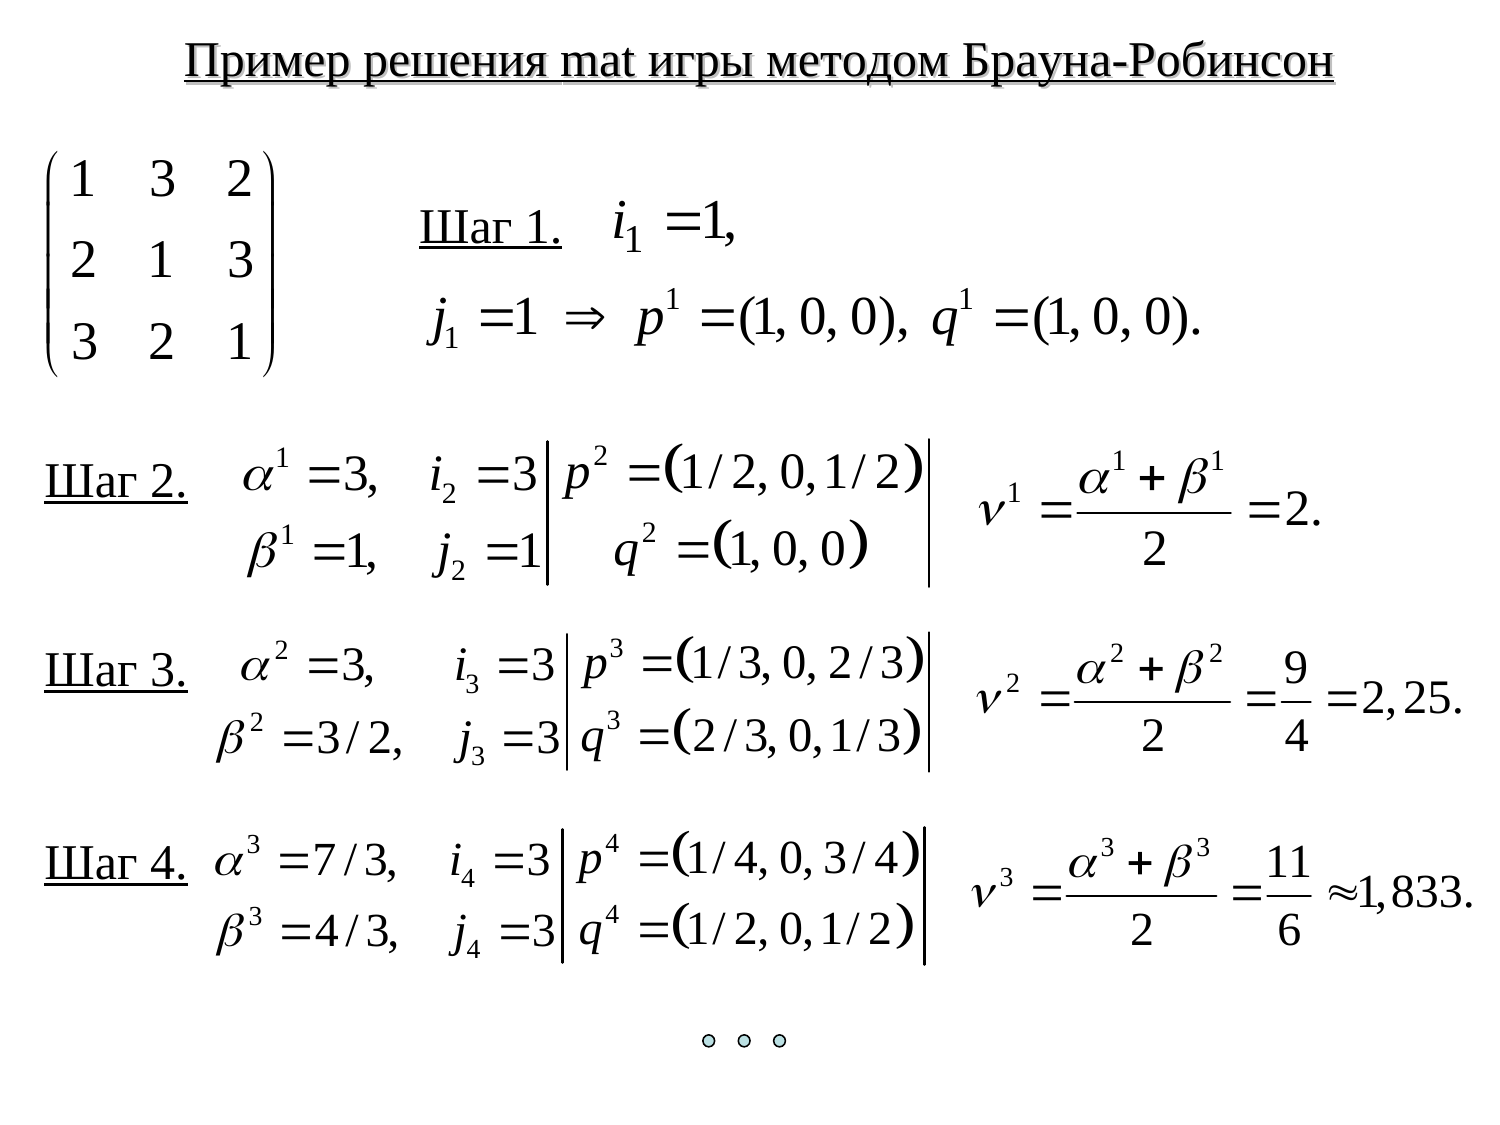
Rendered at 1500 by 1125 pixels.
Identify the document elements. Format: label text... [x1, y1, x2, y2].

text_box [738, 1034, 751, 1047]
chart [236, 427, 1329, 599]
chart [35, 137, 290, 392]
text_box Пример решения mat игры методом Брауна-Робинсон [169, 18, 1350, 95]
chart [206, 816, 1483, 976]
text_box [773, 1034, 786, 1047]
text_box Шаг 3. [29, 629, 203, 705]
text_box Шаг 1. [404, 185, 578, 261]
text_box Шаг 2. [29, 440, 203, 516]
chart [602, 182, 751, 267]
text_box [702, 1034, 715, 1047]
chart [206, 621, 1471, 783]
chart [413, 274, 1211, 362]
text_box Шаг 4. [29, 822, 203, 898]
